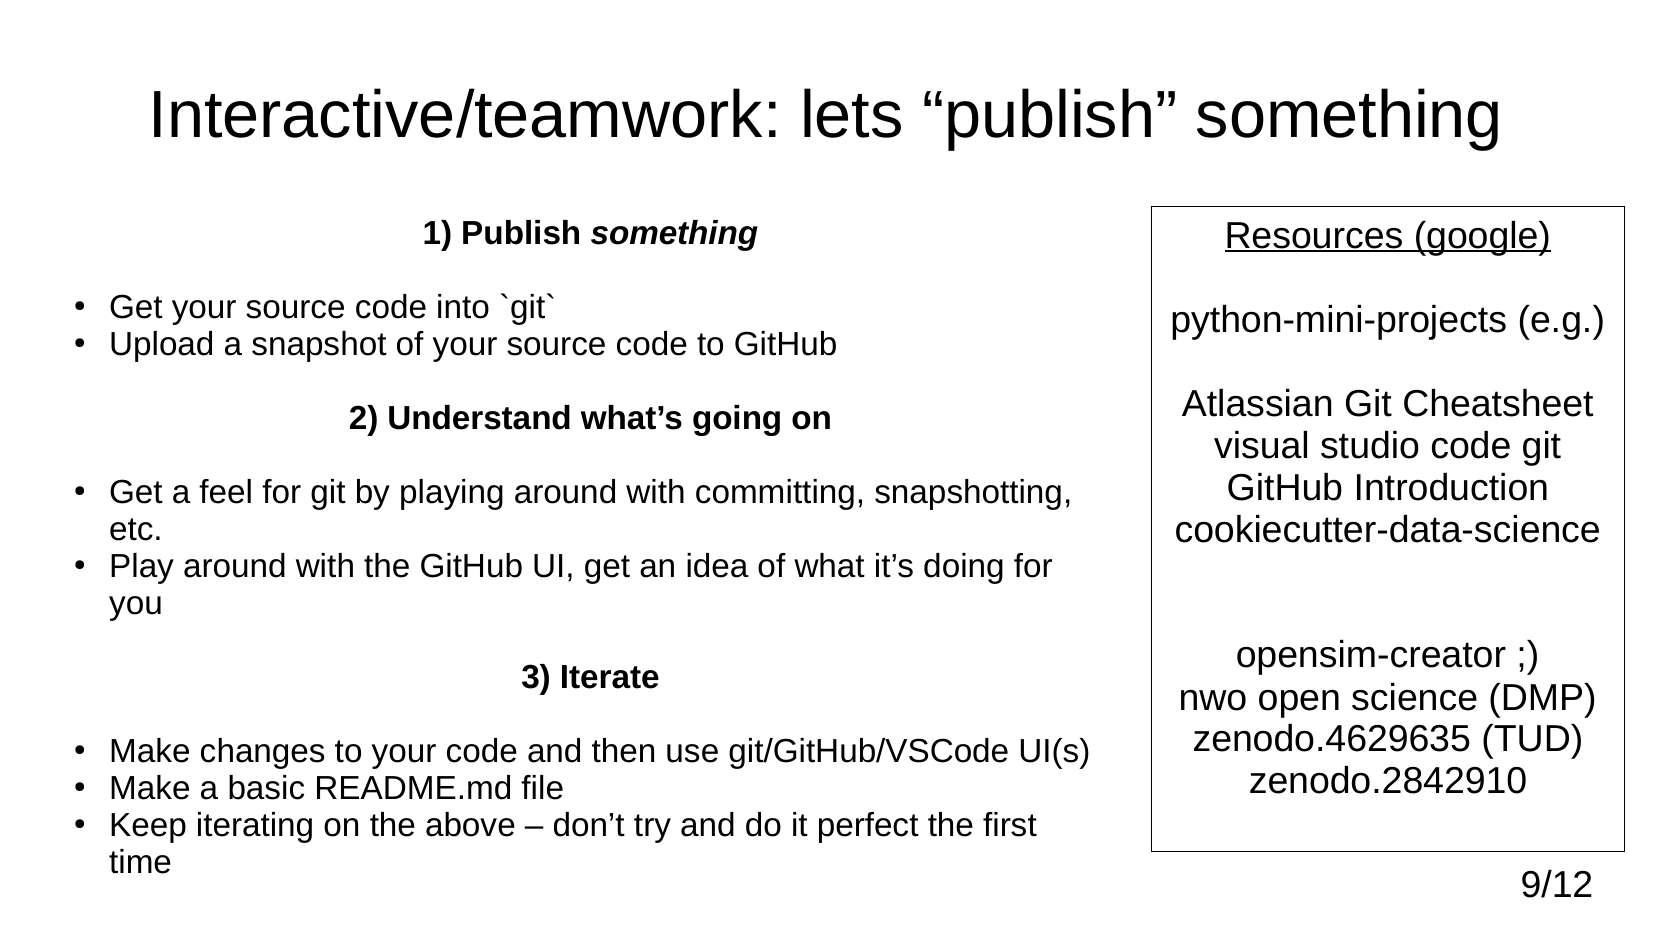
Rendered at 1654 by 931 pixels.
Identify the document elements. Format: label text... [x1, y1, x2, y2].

text_box 1) Publish something Get your source code into `git` Upload a snapshot of your source code to GitHub 2) Understand what’s going on Get a feel for git by playing around with committing, snapshotting, etc. Play around with the GitHub UI, get an idea of what it’s doing for you 3) Iterate Make changes to your code and then use git/GitHub/VSCode UI(s) Make a basic README.md file Keep iterating on the above – don’t try and do it perfect the first time [59, 206, 1123, 889]
text_box Resources (google) python-mini-projects (e.g.) Atlassian Git Cheatsheet visual studio code git GitHub Introduction cookiecutter-data-science opensim-creator ;) nwo open science (DMP) zenodo.4629635 (TUD) zenodo.2842910 [1151, 206, 1625, 852]
text_box <number>/12 [1505, 856, 1625, 914]
title Interactive/teamwork: lets “publish” something [82, 37, 1571, 193]
